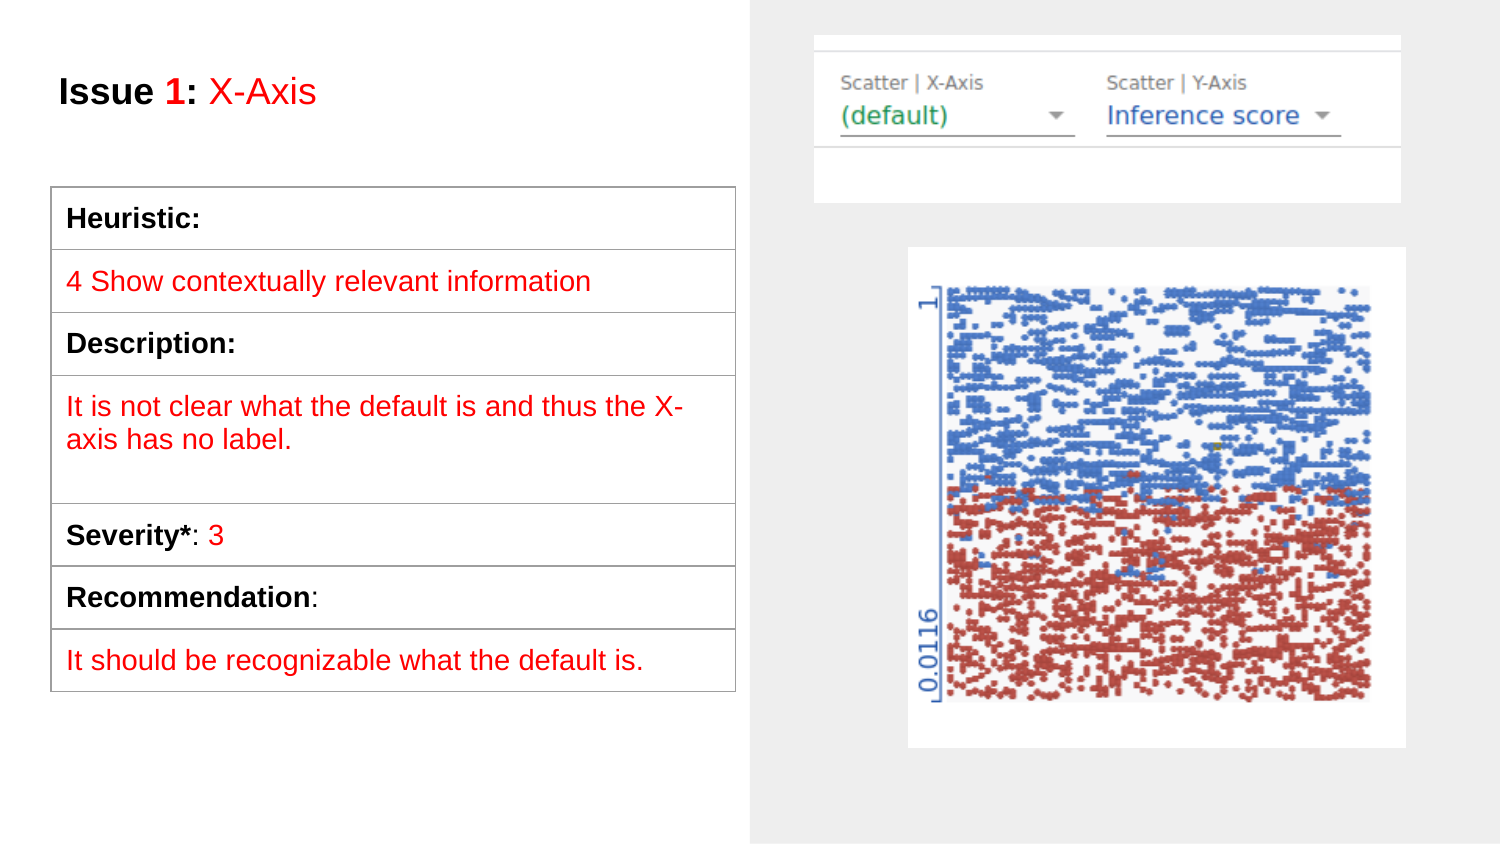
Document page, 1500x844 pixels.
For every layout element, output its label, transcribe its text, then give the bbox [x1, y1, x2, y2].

table_cell Recommendation: [52, 567, 735, 628]
picture [908, 247, 1406, 748]
table_cell Description: [52, 313, 735, 375]
table_cell 4 Show contextually relevant information [52, 250, 735, 312]
table_header Heuristic: [52, 188, 735, 249]
table_cell Severity*: 3 [52, 504, 735, 565]
picture [814, 35, 1401, 203]
table_cell It is not clear what the default is and thus the X-axis has no label. [52, 376, 735, 503]
table_cell It should be recognizable what the default is. [52, 630, 735, 691]
title Issue 1: X-Axis [43, 51, 708, 197]
